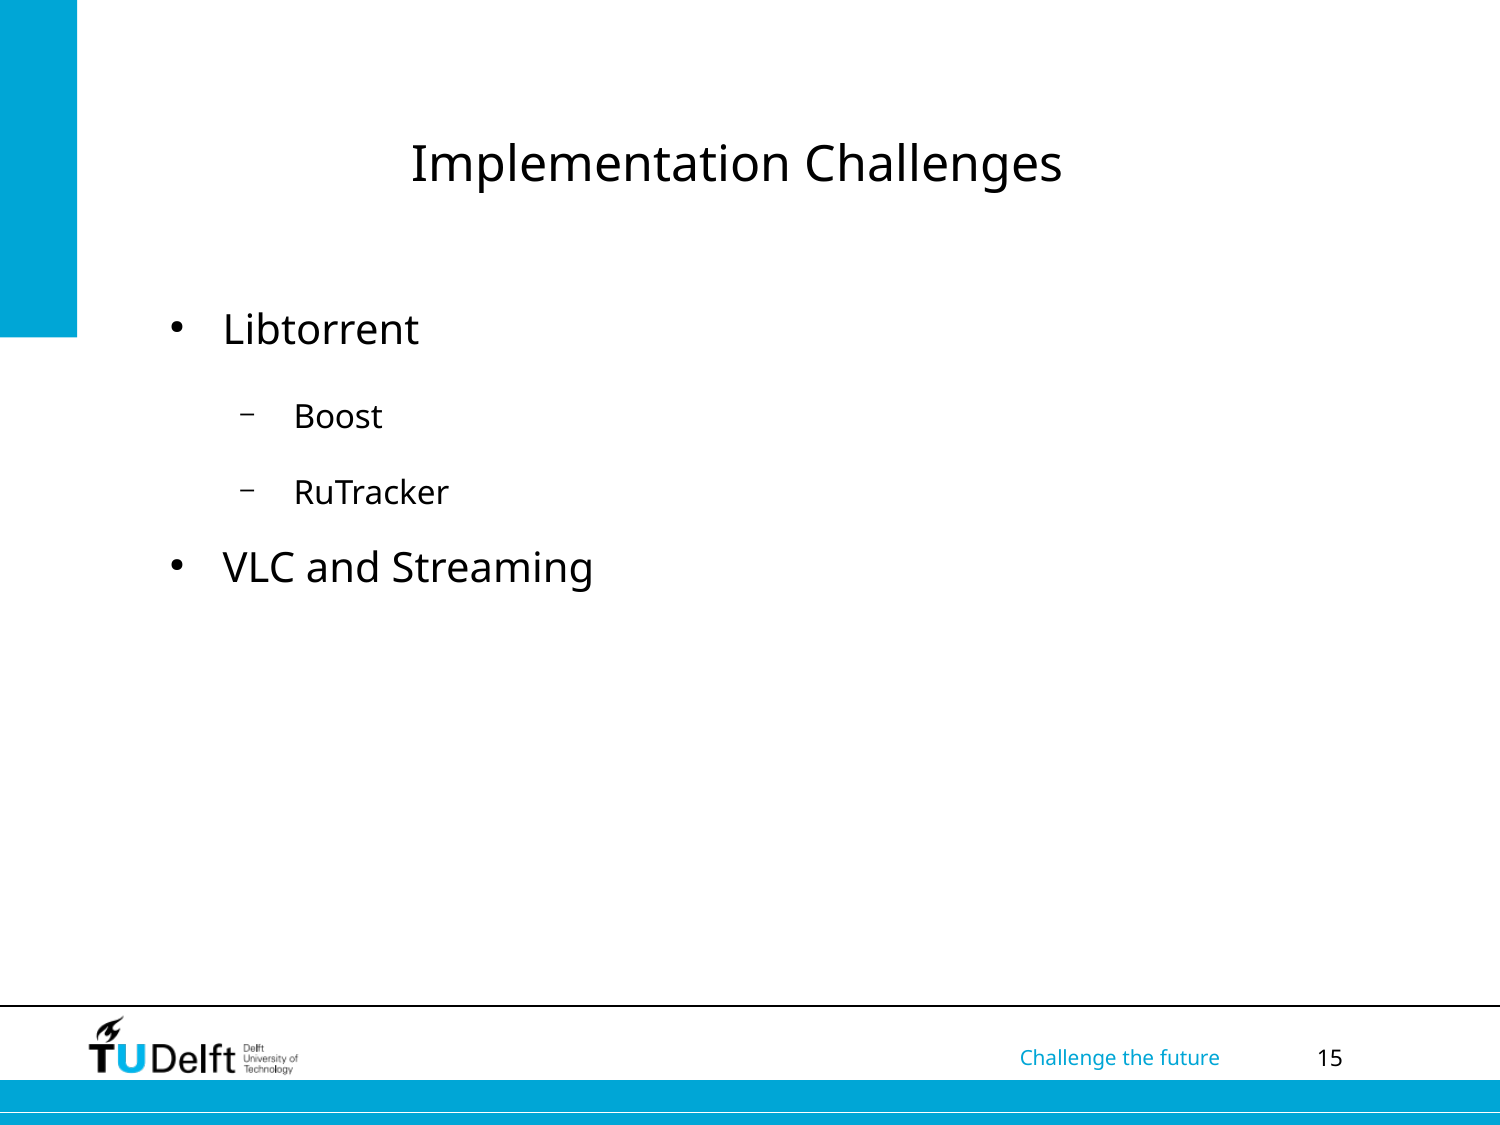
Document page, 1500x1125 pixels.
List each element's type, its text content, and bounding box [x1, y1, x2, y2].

title Implementation Challenges [150, 75, 1325, 250]
list Libtorrent Boost RuTracker VLC and Streaming [151, 299, 1323, 876]
